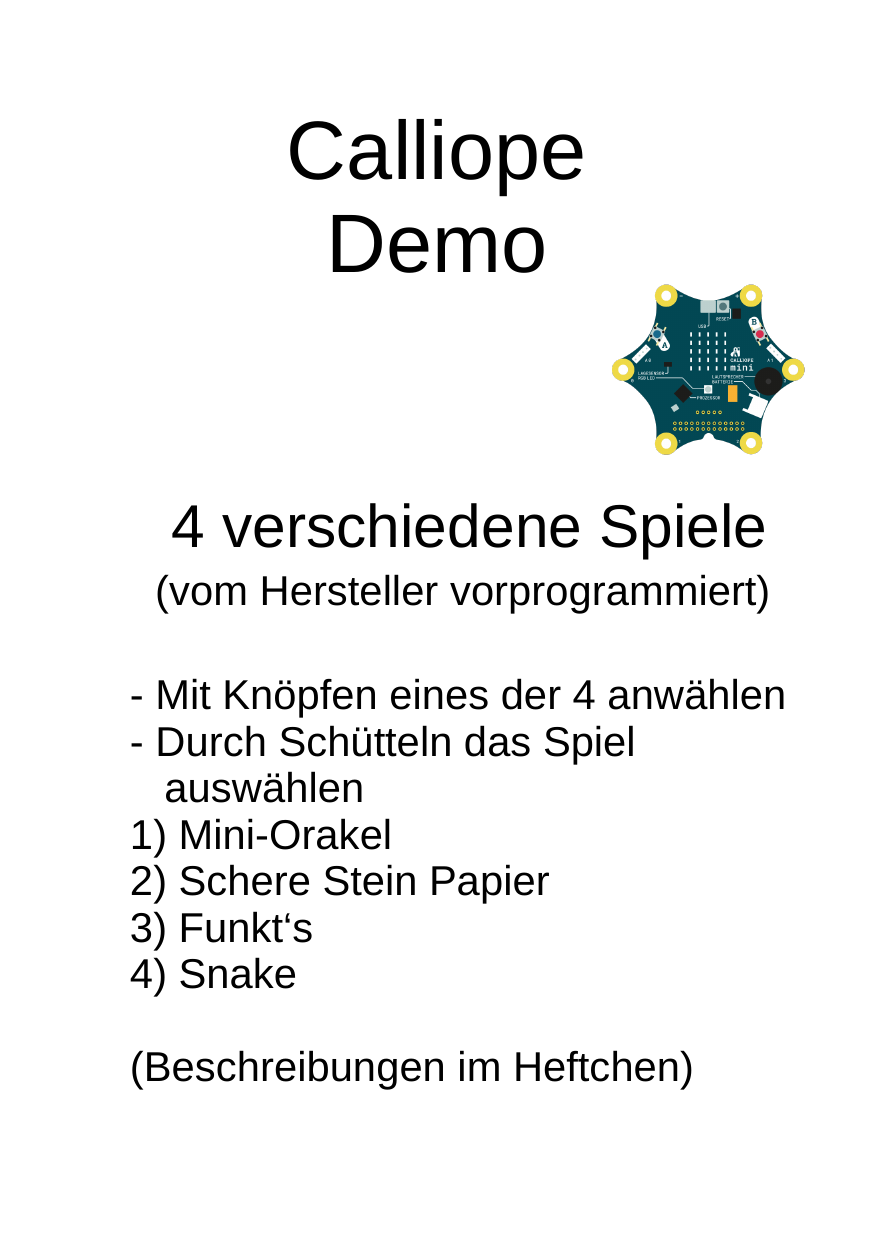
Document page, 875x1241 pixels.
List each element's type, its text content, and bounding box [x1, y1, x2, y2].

picture [589, 283, 827, 461]
subtitle 4 verschiedene Spiele (vom Hersteller vorprogrammiert) - Mit Knöpfen eines der 4 anwählen - Durch Schütteln das Spiel auswählen 1) Mini-Orakel 2) Schere Stein Papier 3) Funkt‘s 4) Snake (Beschreibungen im Heftchen) [129, 489, 811, 1141]
title Calliope Demo [96, 103, 778, 292]
